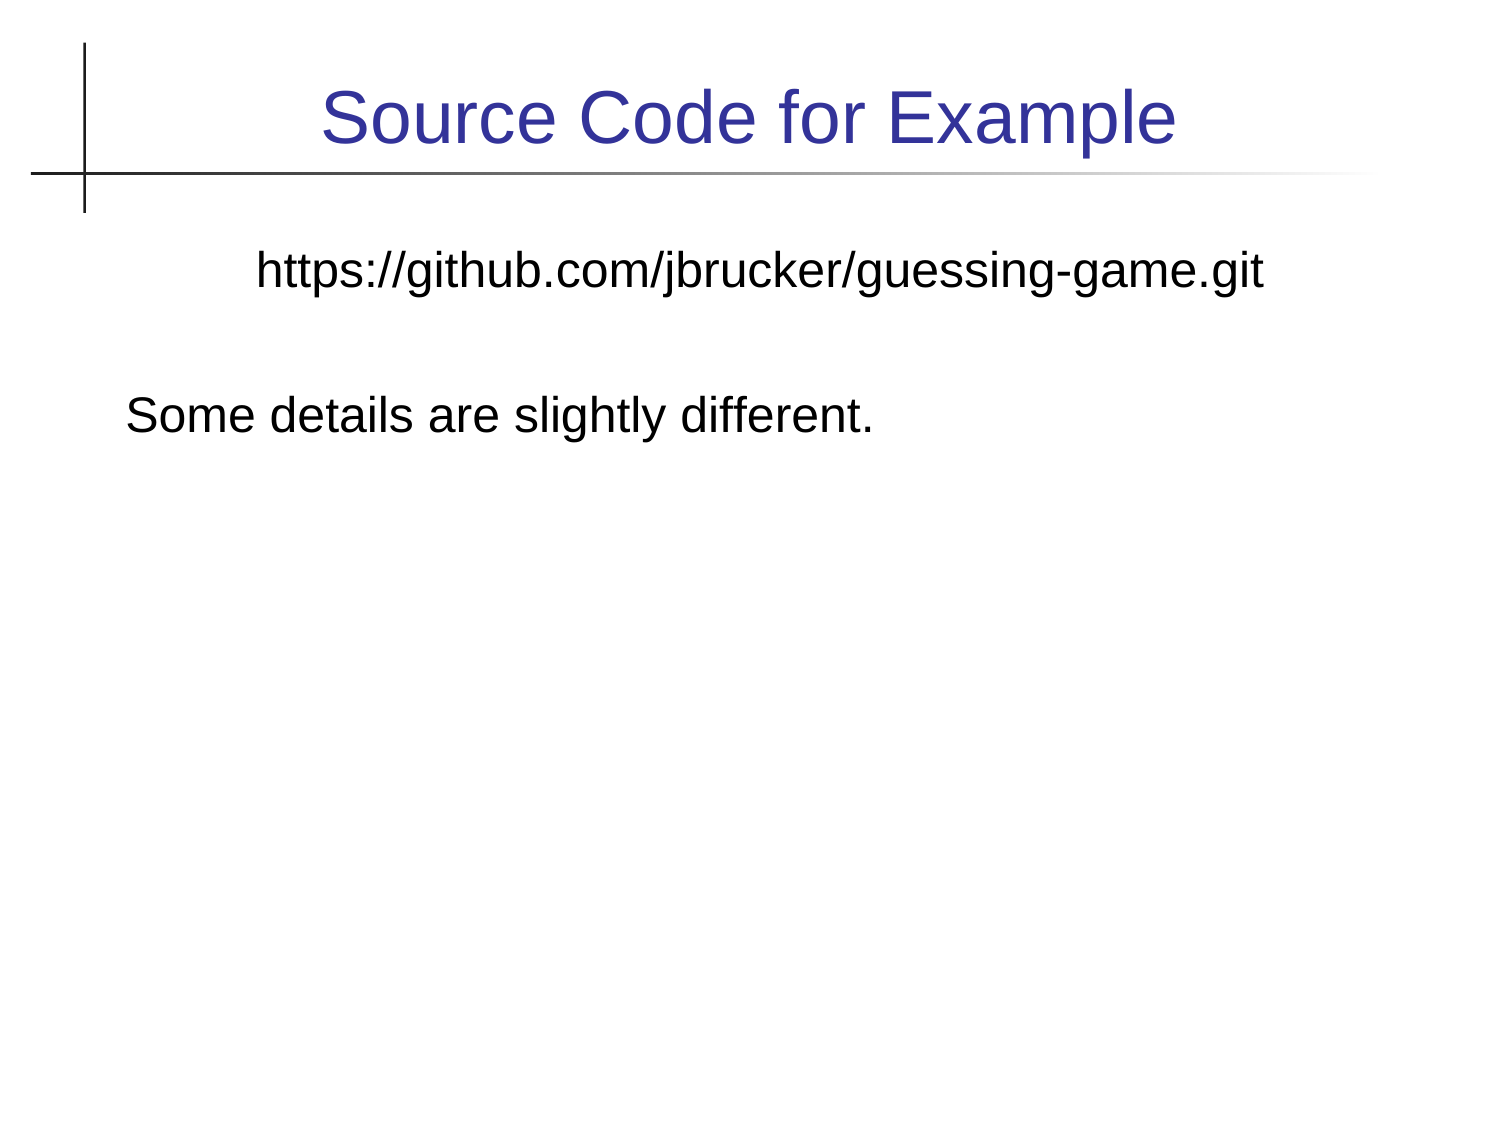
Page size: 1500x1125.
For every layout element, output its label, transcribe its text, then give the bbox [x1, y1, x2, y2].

title Source Code for Example [100, 42, 1400, 185]
list https://github.com/jbrucker/guessing-game.git Some details are slightly different. [110, 229, 1411, 962]
